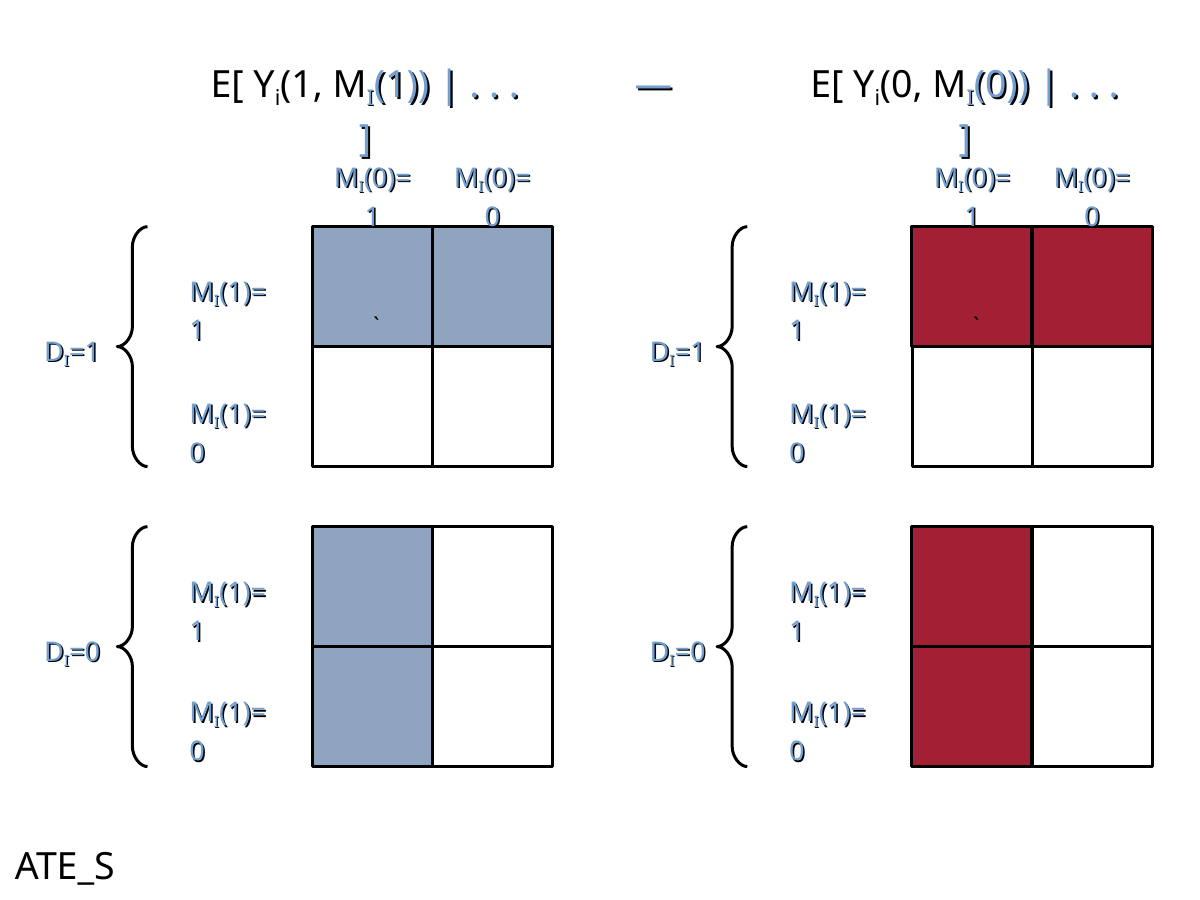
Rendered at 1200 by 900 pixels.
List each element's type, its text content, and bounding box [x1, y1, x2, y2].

text_box Mi(0)=0 [432, 151, 553, 313]
text_box Mi(1)=0 [174, 387, 295, 549]
text_box [911, 526, 1153, 767]
text_box Di=1 [12, 325, 130, 438]
text_box Mi(1)=1 [774, 565, 895, 685]
text_box [312, 526, 553, 767]
text_box ATE_S [0, 832, 586, 891]
text_box [312, 313, 553, 467]
text_box Mi(0)=1 [312, 168, 432, 313]
text_box E[ Yi(0, Mi(0)) | . . . ] [792, 50, 1138, 168]
text_box Mi(1)=1 [174, 265, 295, 387]
text_box Mi(1)=0 [774, 387, 895, 549]
text_box E[ Yi(1, Mi(1)) | . . . ] [192, 50, 538, 168]
text_box Di=0 [124, 636, 133, 657]
text_box Di=0 [617, 625, 730, 738]
text_box Mi(0)=1 [912, 168, 1032, 313]
text_box [911, 226, 1153, 467]
text_box Mi(1)=0 [174, 685, 295, 832]
text_box Mi(0)=0 [1032, 151, 1152, 313]
text_box Di=0 [724, 625, 738, 738]
text_box Di=1 [724, 325, 738, 438]
text_box Mi(1)=0 [774, 685, 895, 848]
text_box Mi(1)=1 [774, 265, 895, 387]
text_box — [614, 50, 692, 113]
text_box Di=1 [124, 336, 133, 357]
text_box Mi(1)=1 [174, 565, 295, 685]
text_box Di=0 [12, 625, 130, 738]
text_box Di=1 [617, 325, 730, 438]
